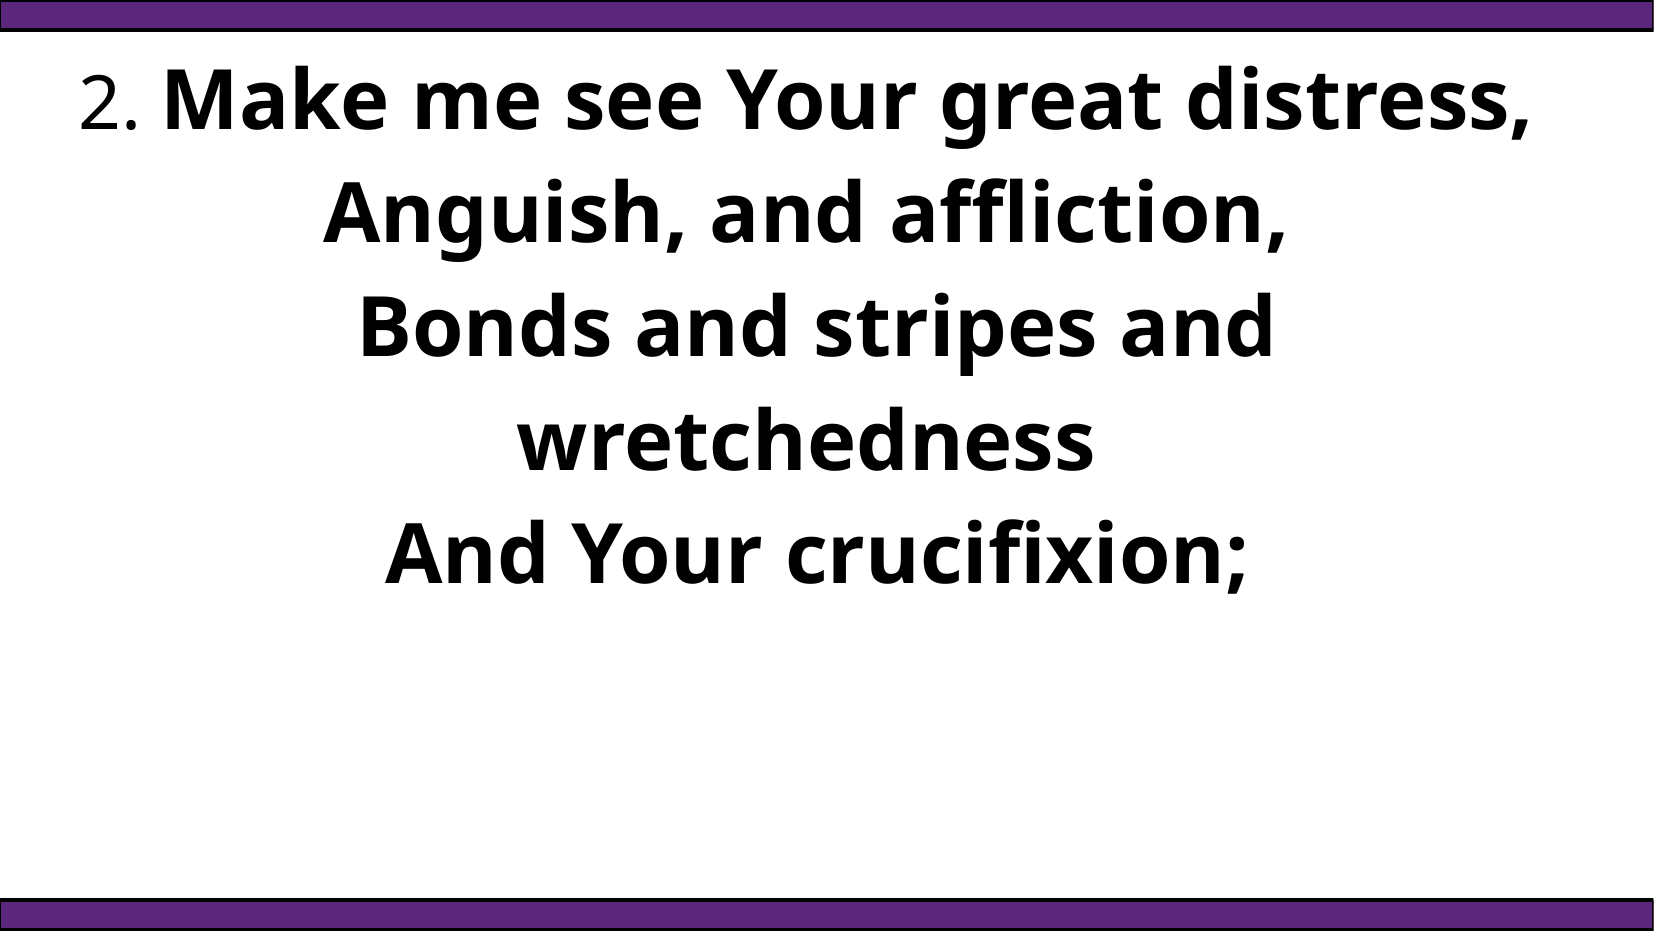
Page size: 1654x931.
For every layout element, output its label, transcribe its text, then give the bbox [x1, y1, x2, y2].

text_box 2. Make me see Your great distress, Anguish, and affliction, Bonds and stripes and wretchedness And Your crucifixion; [60, 33, 1576, 511]
text_box [0, 900, 1654, 931]
text_box [0, 0, 1654, 31]
picture [0, 31, 1654, 900]
